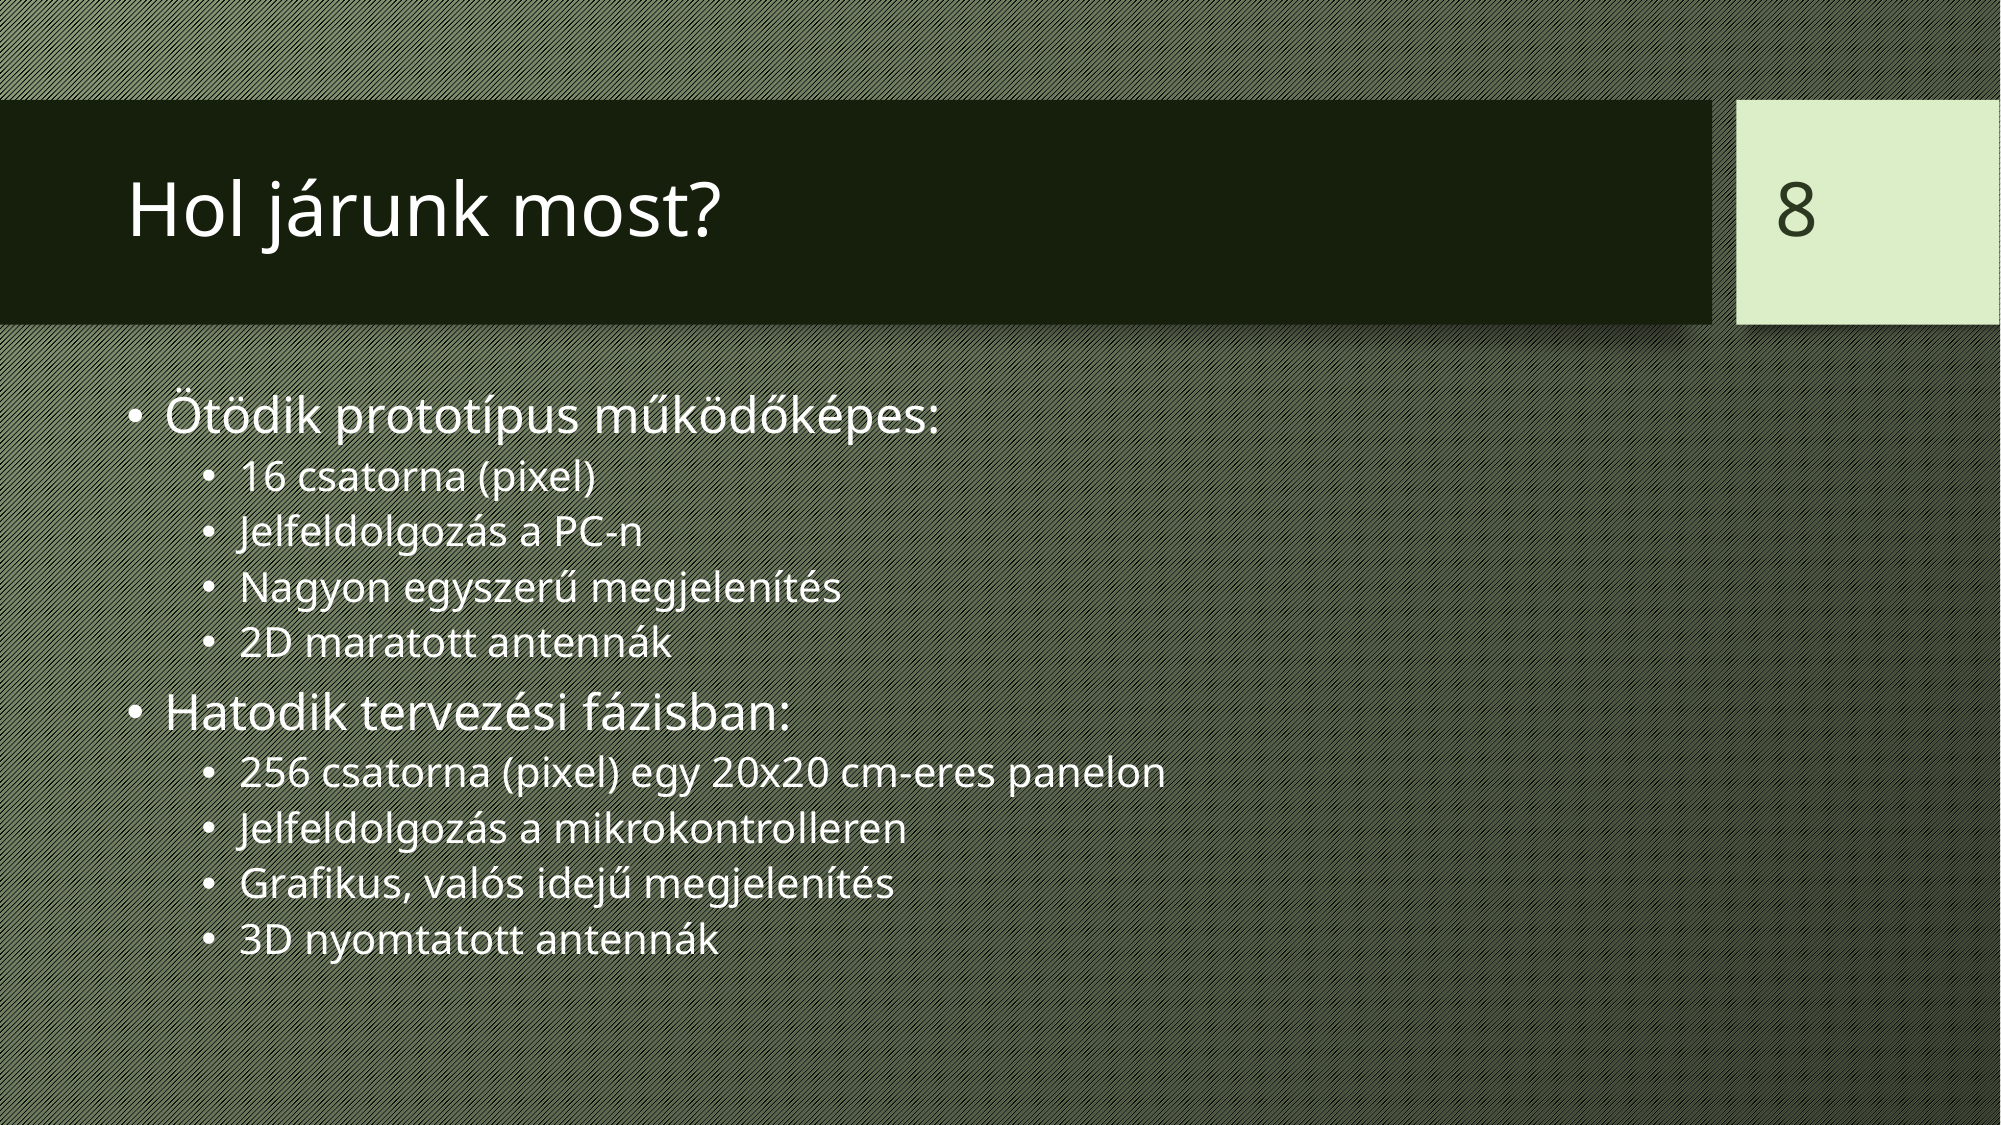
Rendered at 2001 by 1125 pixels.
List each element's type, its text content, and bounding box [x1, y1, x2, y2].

list Ötödik prototípus működőképes: 16 csatorna (pixel) Jelfeldolgozás a PC-n Nagyon egyszerű megjelenítés 2D maratott antennák Hatodik tervezési fázisban: 256 csatorna (pixel) egy 20x20 cm-eres panelon Jelfeldolgozás a mikrokontrolleren Grafikus, valós idejű megjelenítés 3D nyomtatott antennák [111, 383, 1689, 974]
picture [0, 0, 2001, 1125]
text_box <number> [1760, 123, 1950, 303]
title Hol járunk most? [111, 123, 1689, 301]
